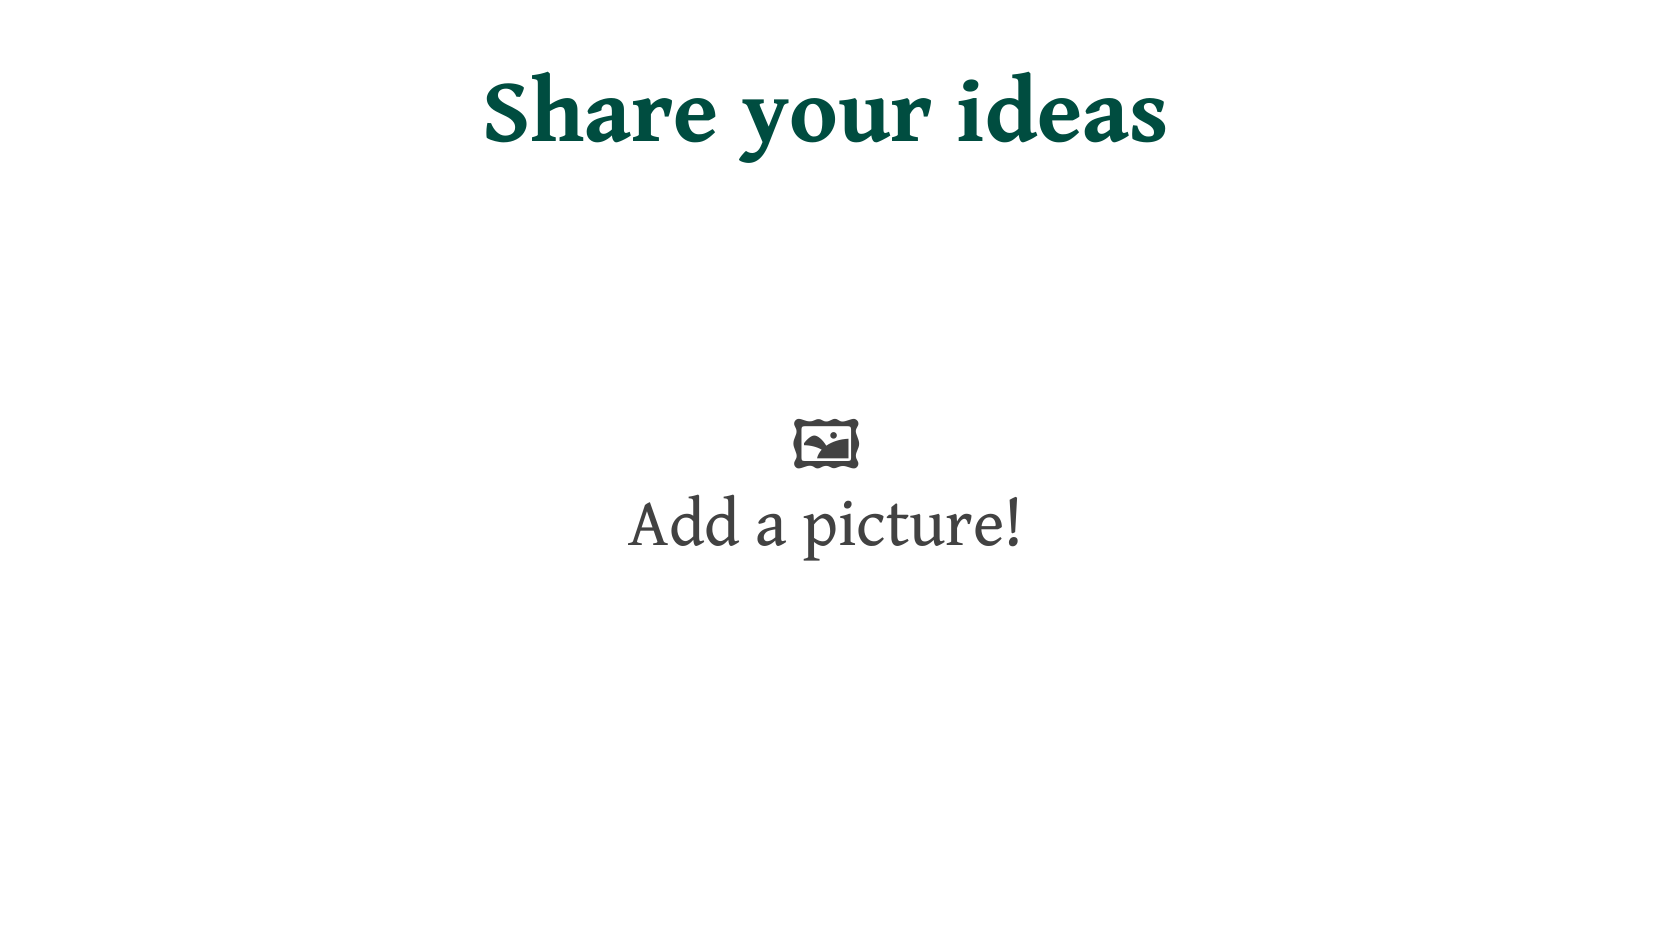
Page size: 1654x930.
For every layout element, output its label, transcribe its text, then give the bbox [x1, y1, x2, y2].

title Share your ideas [82, 37, 1571, 193]
subtitle 🖼 Add a picture! [82, 217, 1571, 757]
